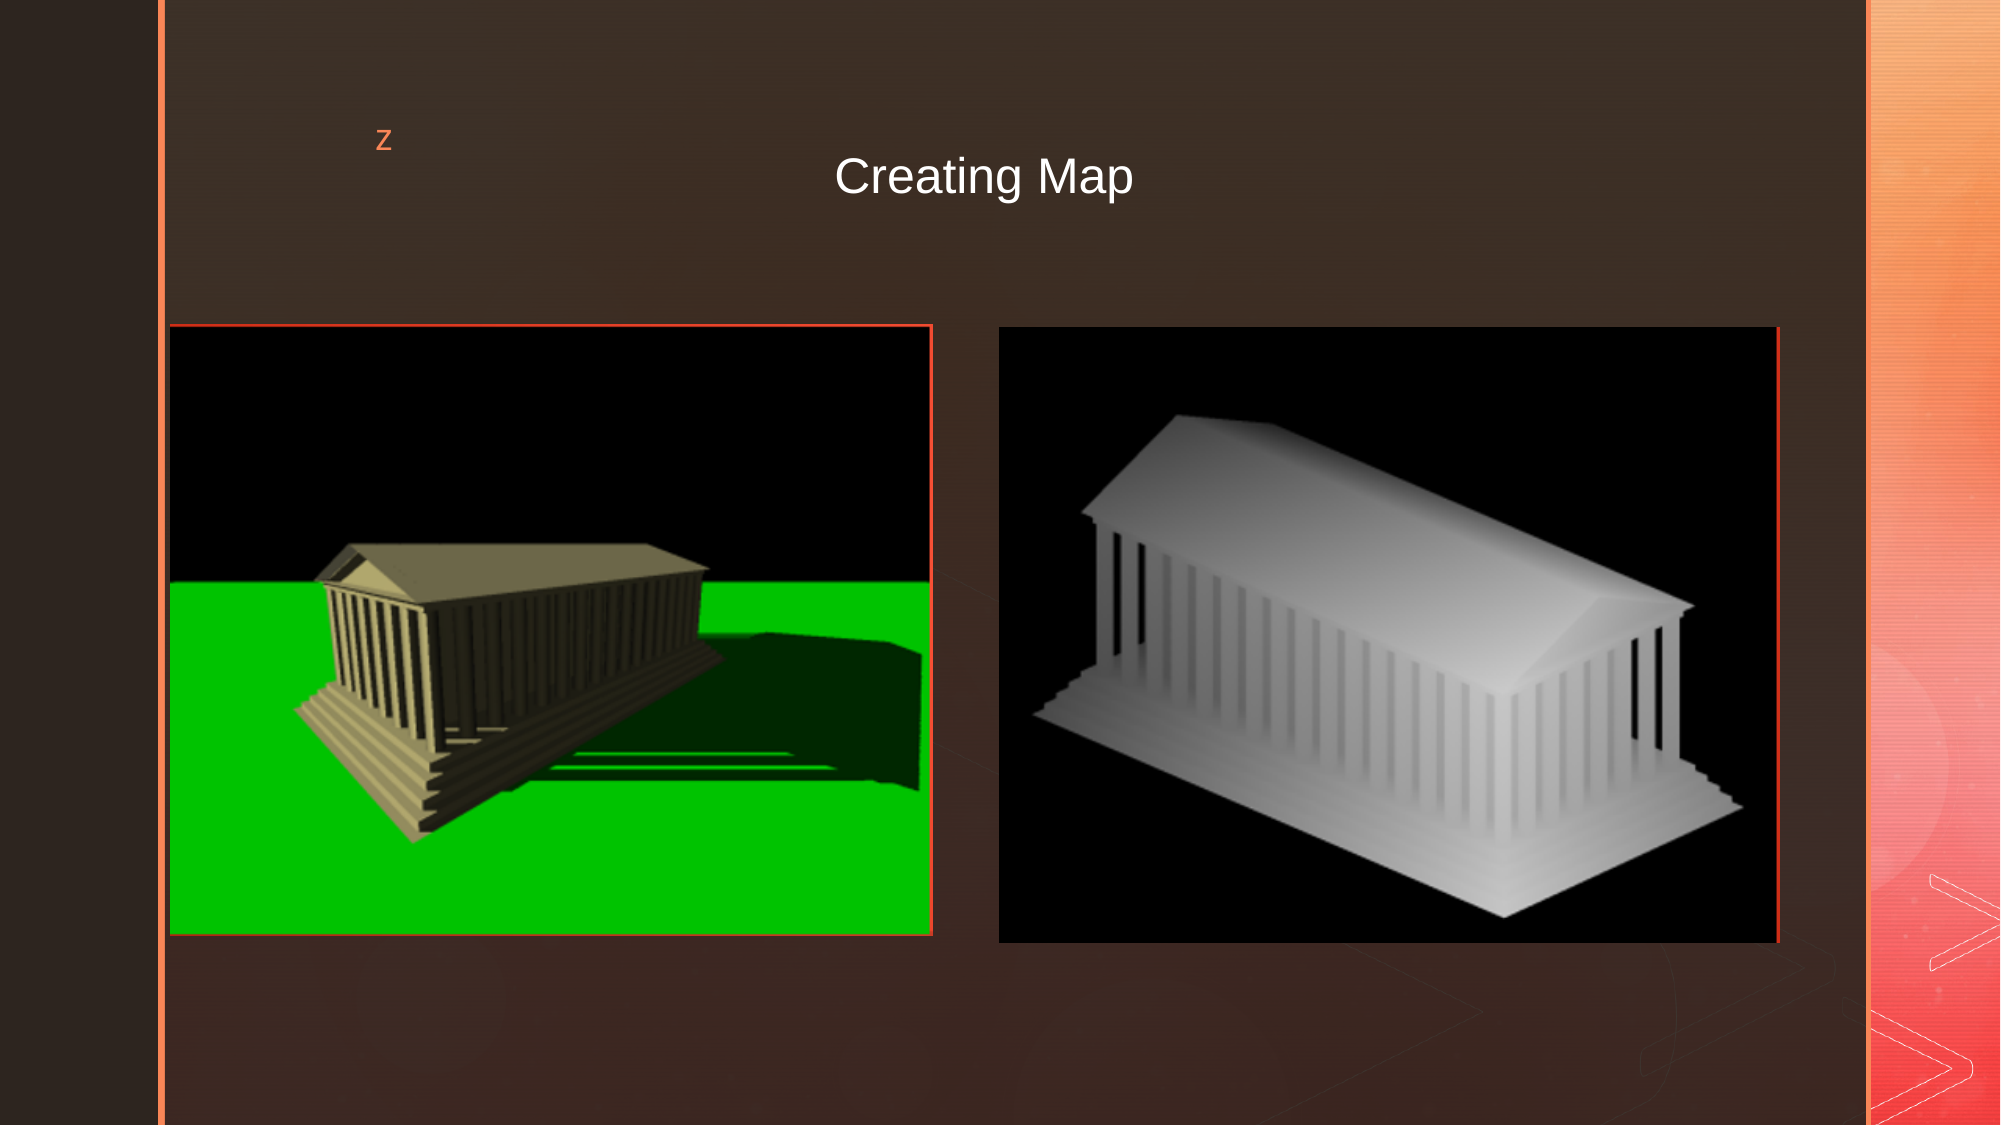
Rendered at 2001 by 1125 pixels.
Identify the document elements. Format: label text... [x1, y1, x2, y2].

picture [999, 327, 1780, 943]
picture [170, 324, 933, 936]
list Creating Map [218, 65, 1734, 271]
